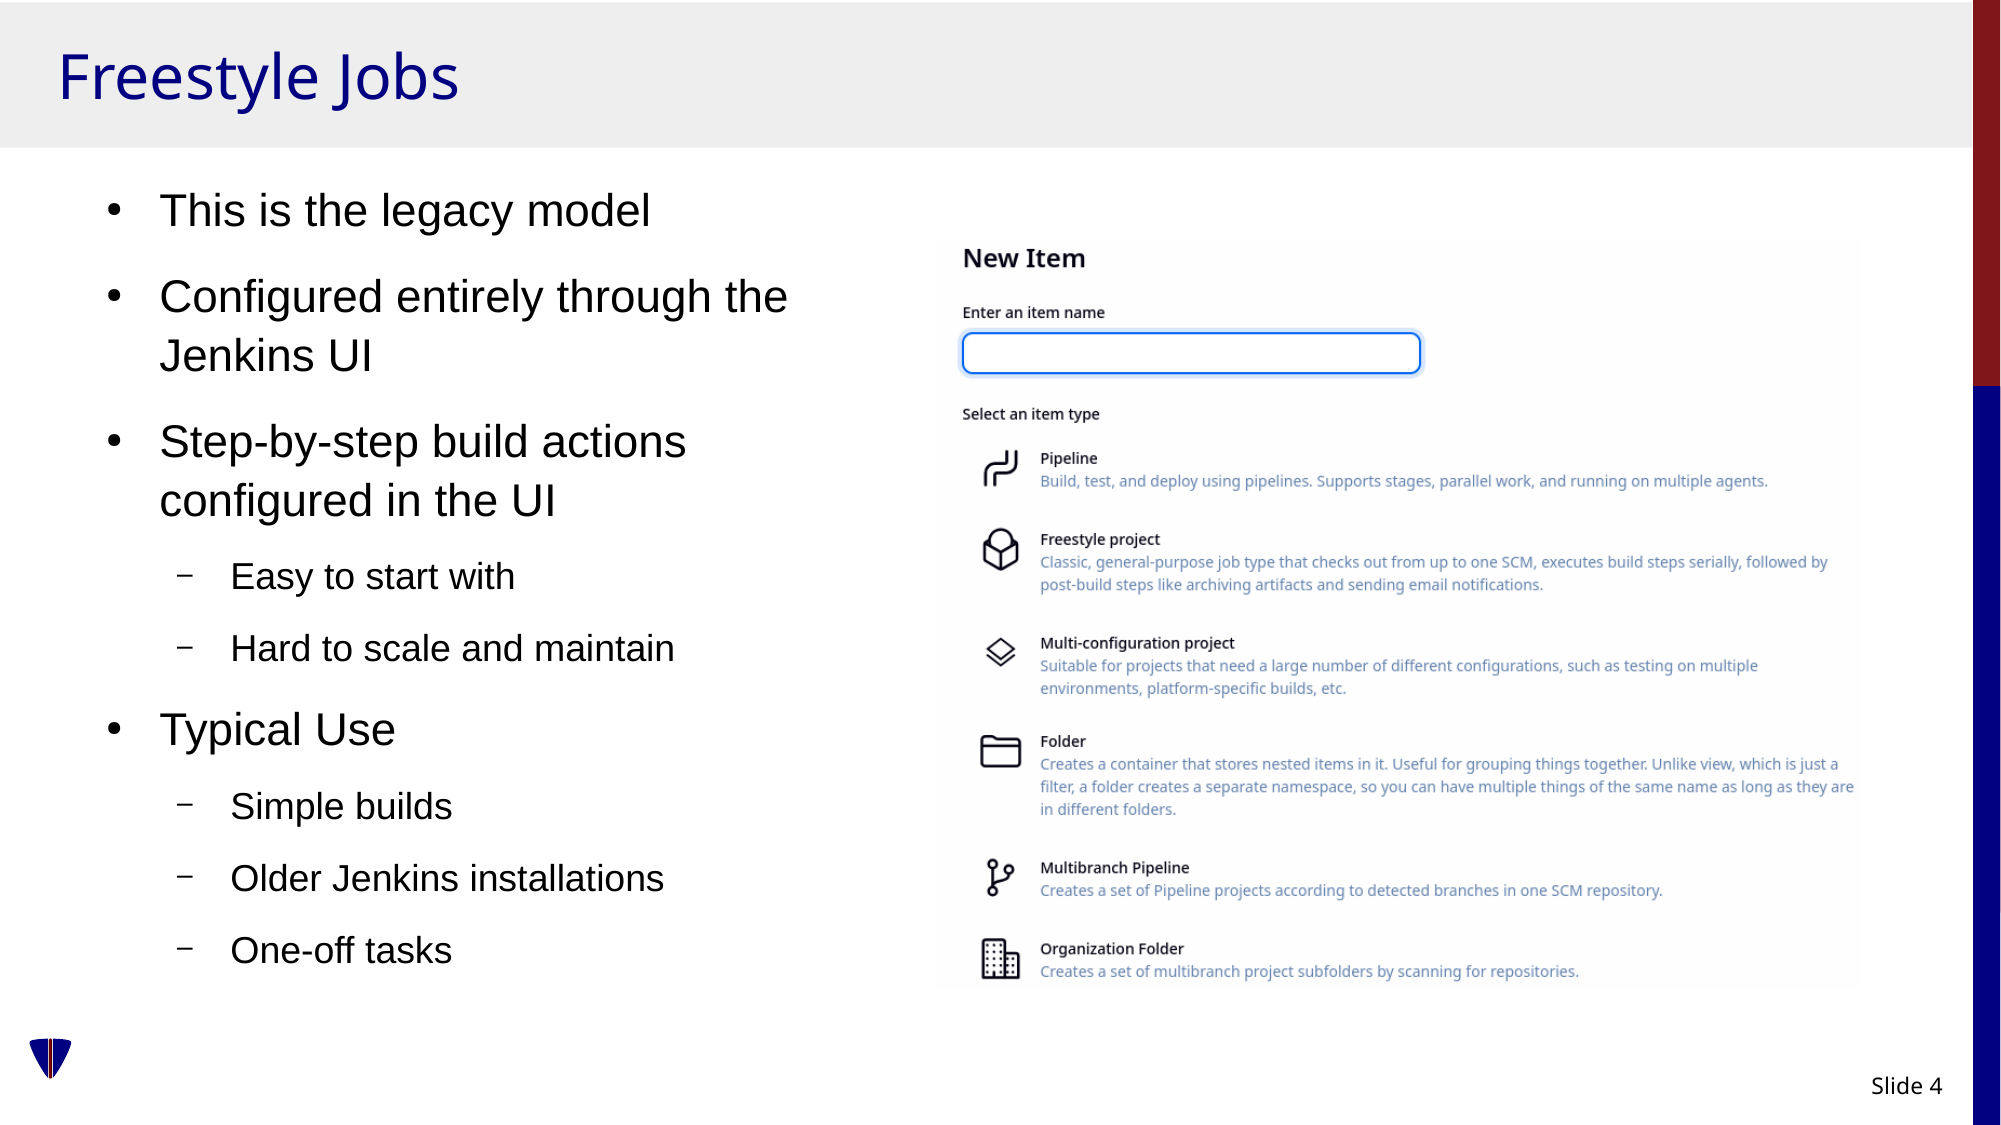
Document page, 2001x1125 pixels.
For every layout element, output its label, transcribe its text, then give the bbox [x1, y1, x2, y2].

list This is the legacy model Configured entirely through the Jenkins UI Step-by-step build actions configured in the UI Easy to start with Hard to scale and maintain Typical Use Simple builds Older Jenkins installations One-off tasks [88, 177, 886, 1034]
title Freestyle Jobs [0, 2, 1973, 148]
picture [936, 236, 1861, 990]
